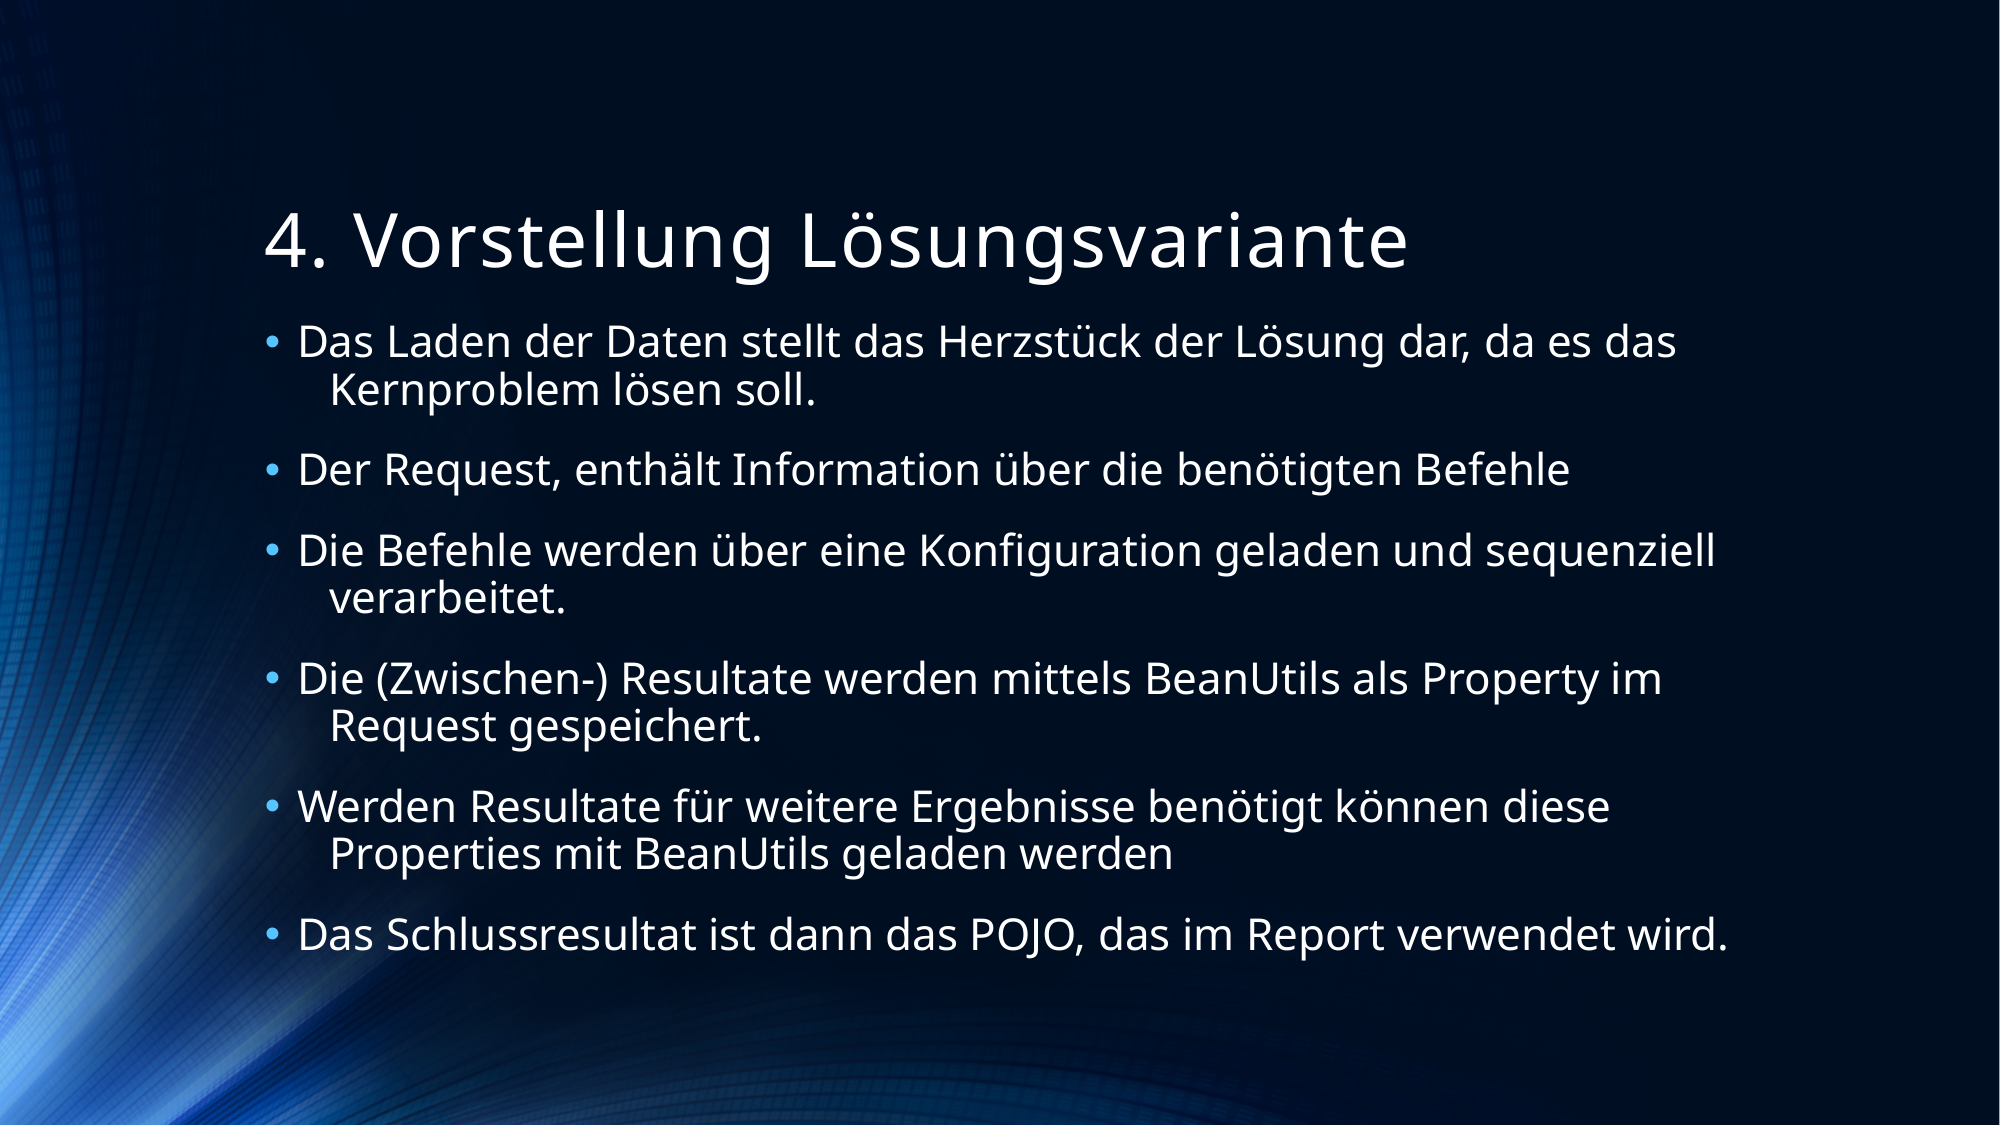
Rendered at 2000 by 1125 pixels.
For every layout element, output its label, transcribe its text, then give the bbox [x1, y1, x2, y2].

list Das Laden der Daten stellt das Herzstück der Lösung dar, da es das Kernproblem lösen soll. Der Request, enthält Information über die benötigten Befehle Die Befehle werden über eine Konfiguration geladen und sequenziell verarbeitet. Die (Zwischen-) Resultate werden mittels BeanUtils als Property im Request gespeichert. Werden Resultate für weitere Ergebnisse benötigt können diese Properties mit BeanUtils geladen werden Das Schlussresultat ist dann das POJO, das im Report verwendet wird. [249, 312, 1749, 988]
title 4. Vorstellung Lösungsvariante [249, 62, 1750, 288]
